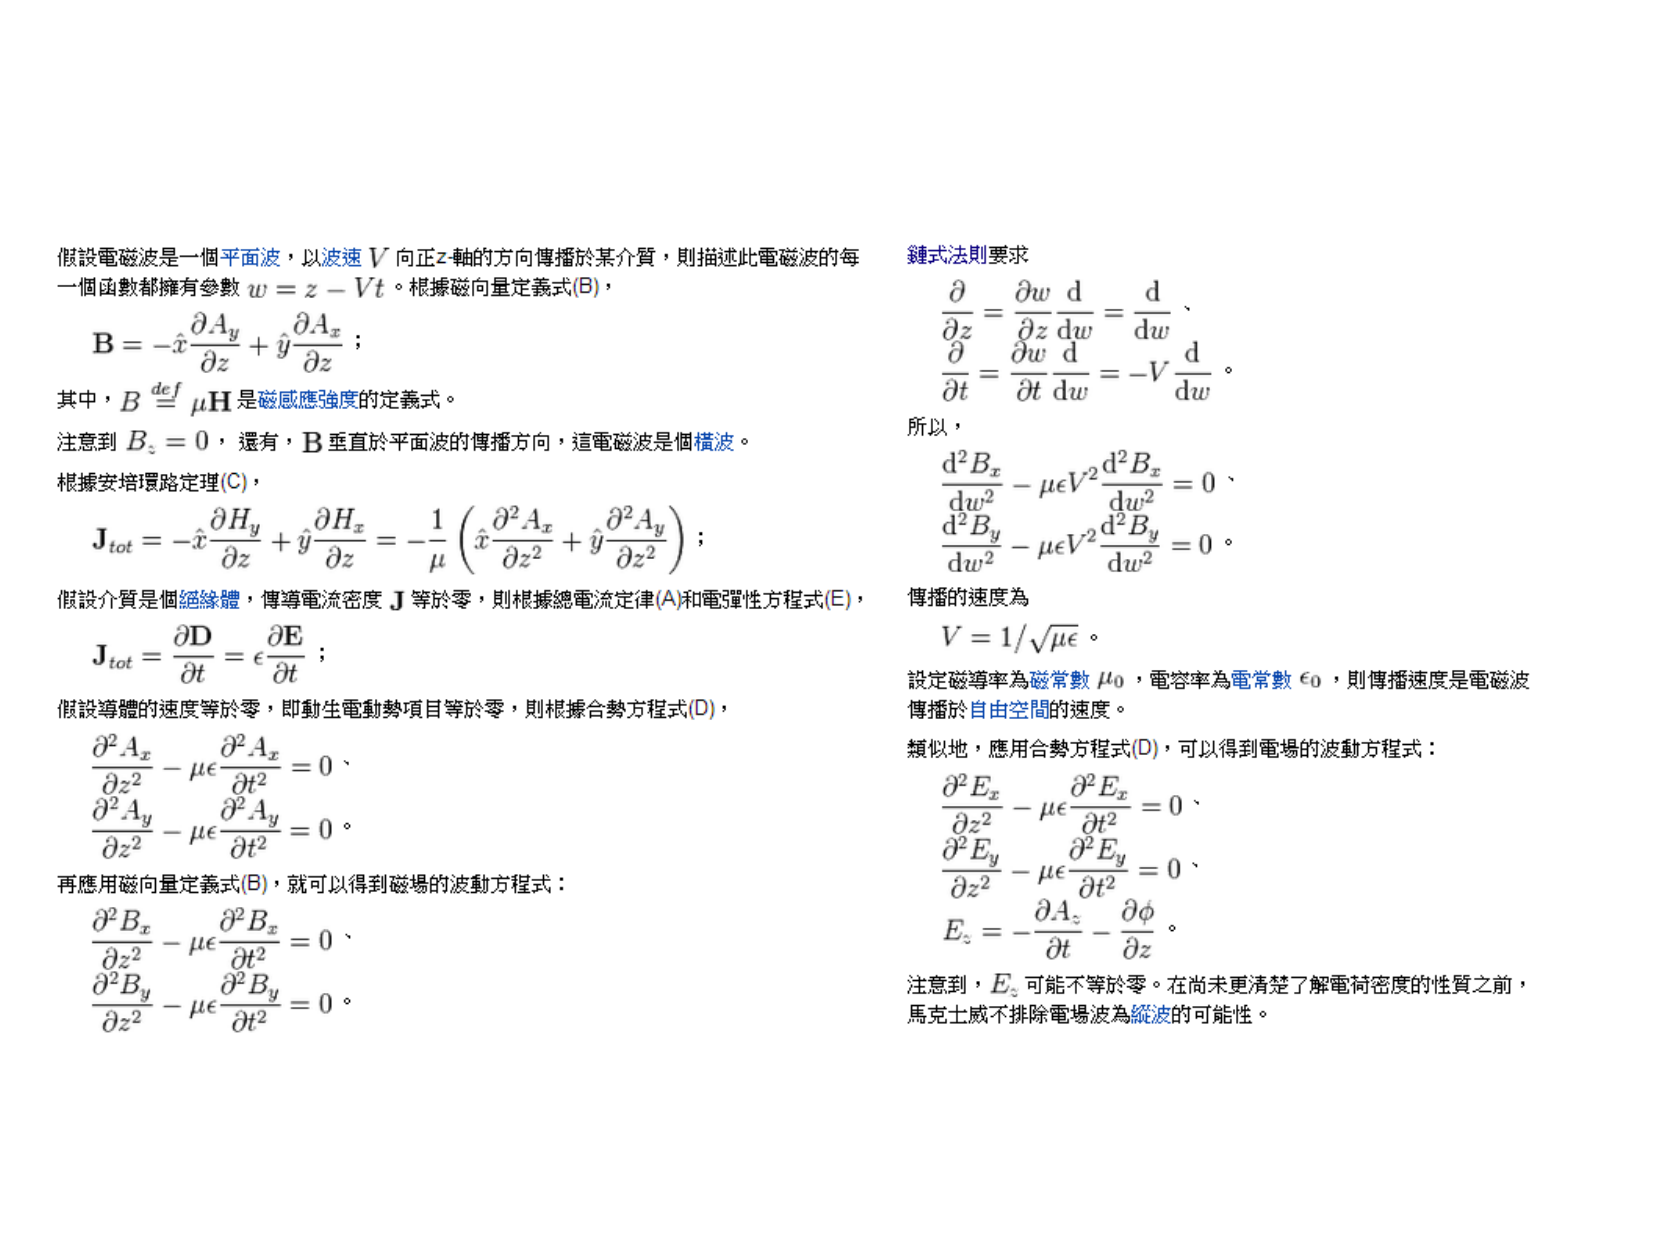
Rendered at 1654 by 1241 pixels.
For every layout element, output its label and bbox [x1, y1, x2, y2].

picture [47, 237, 870, 1042]
picture [897, 236, 1534, 1041]
